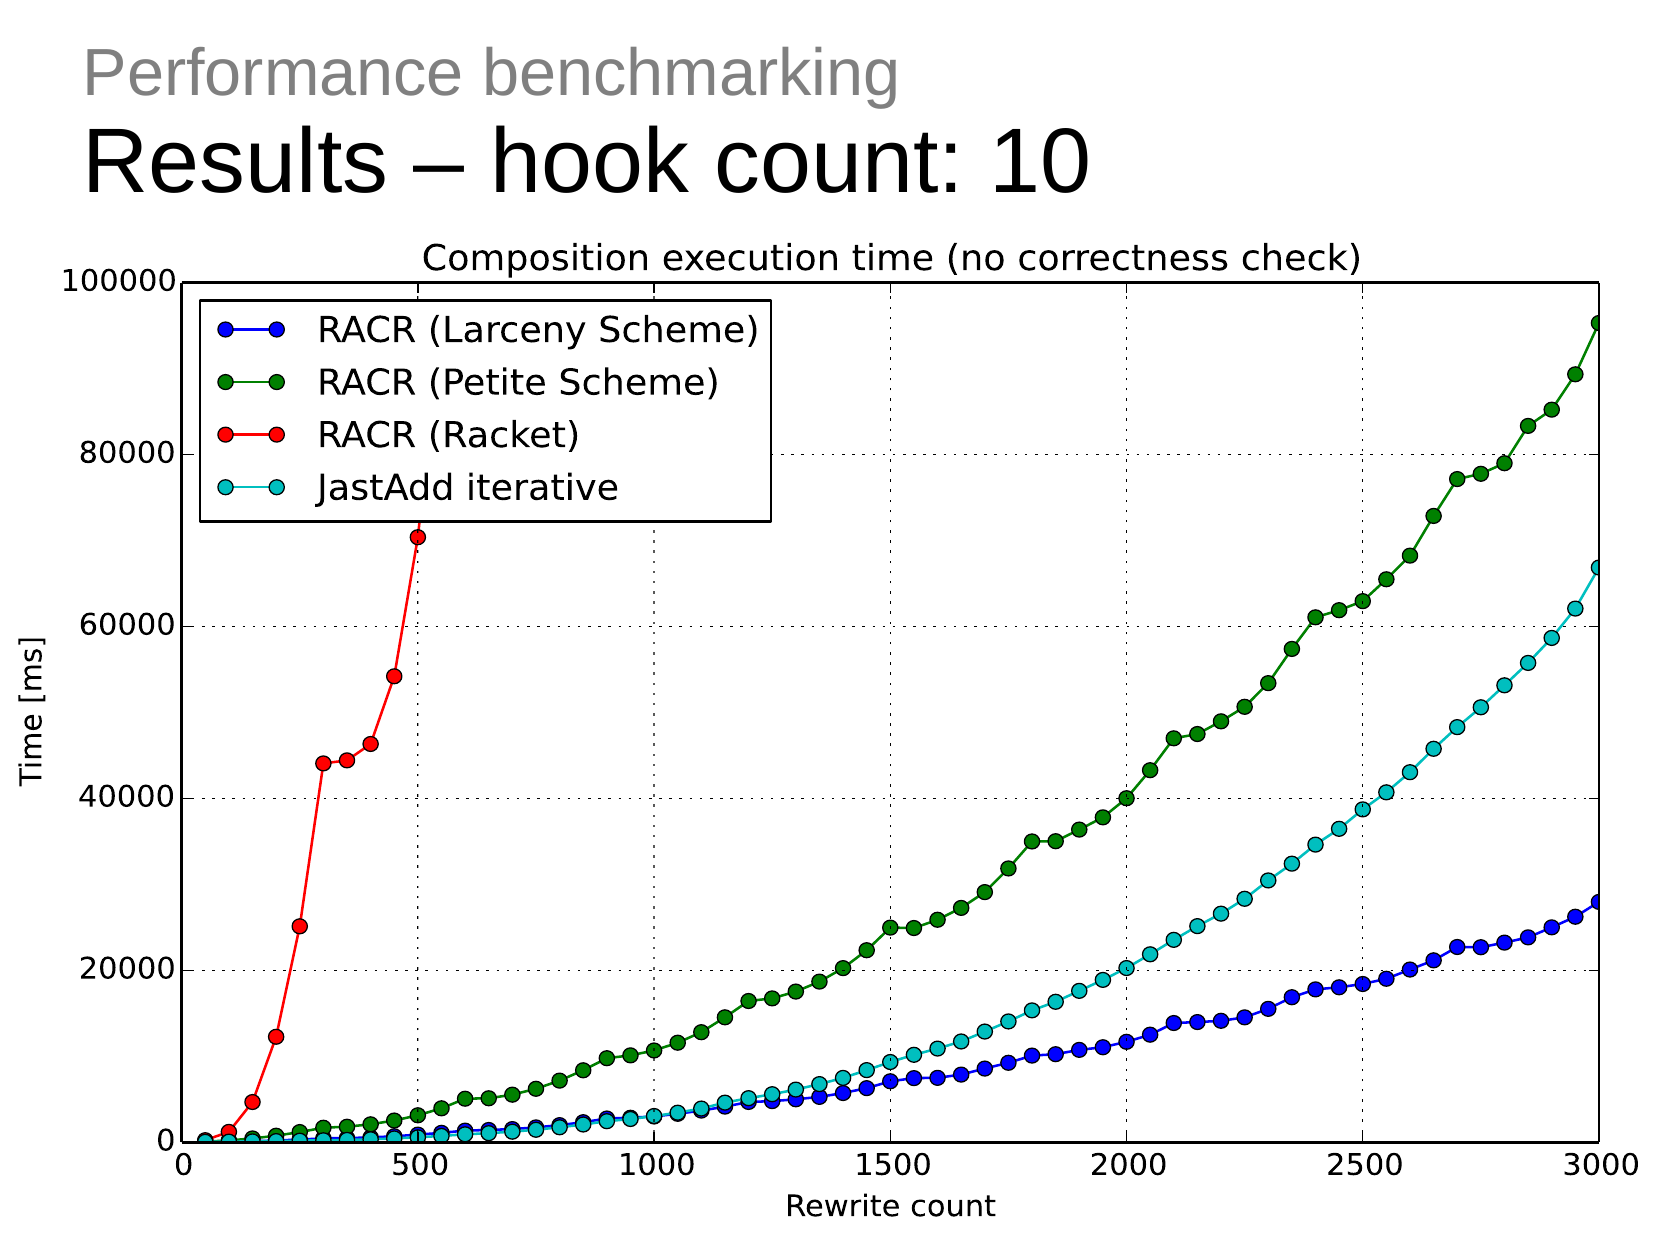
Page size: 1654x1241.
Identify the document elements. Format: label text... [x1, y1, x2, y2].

title Performance benchmarking Results – hook count: 10 [82, 19, 1571, 225]
picture [0, 225, 1654, 1240]
